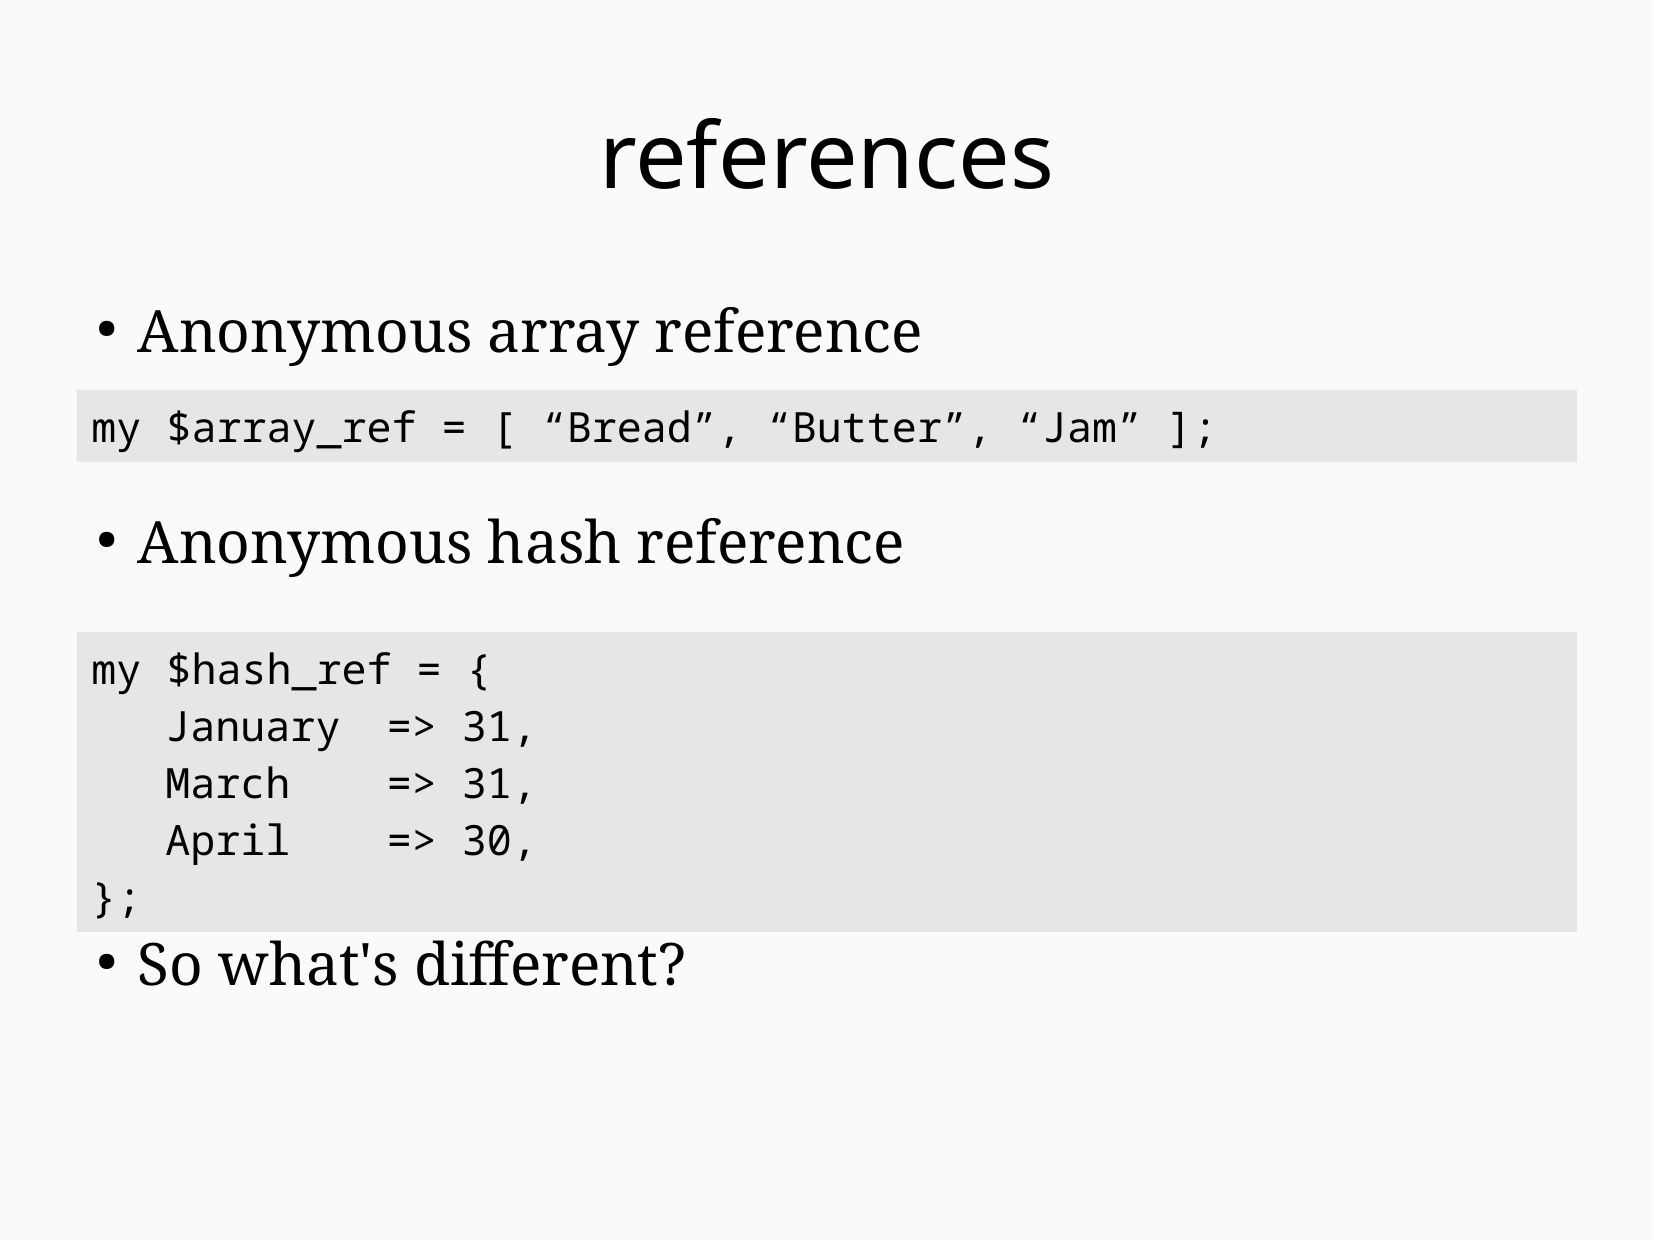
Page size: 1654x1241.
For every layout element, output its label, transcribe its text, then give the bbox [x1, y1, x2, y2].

list Anonymous array reference Anonymous hash reference So what's different? [82, 290, 1571, 389]
text_box my $hash_ref = { January => 31, March => 31, April => 30, }; [76, 632, 1577, 890]
list Anonymous array reference Anonymous hash reference So what's different? [82, 932, 1571, 1010]
title references [82, 49, 1571, 257]
list Anonymous array reference Anonymous hash reference So what's different? [82, 462, 1571, 632]
text_box my $array_ref = [ “Bread”, “Butter”, “Jam” ]; [76, 389, 1577, 454]
